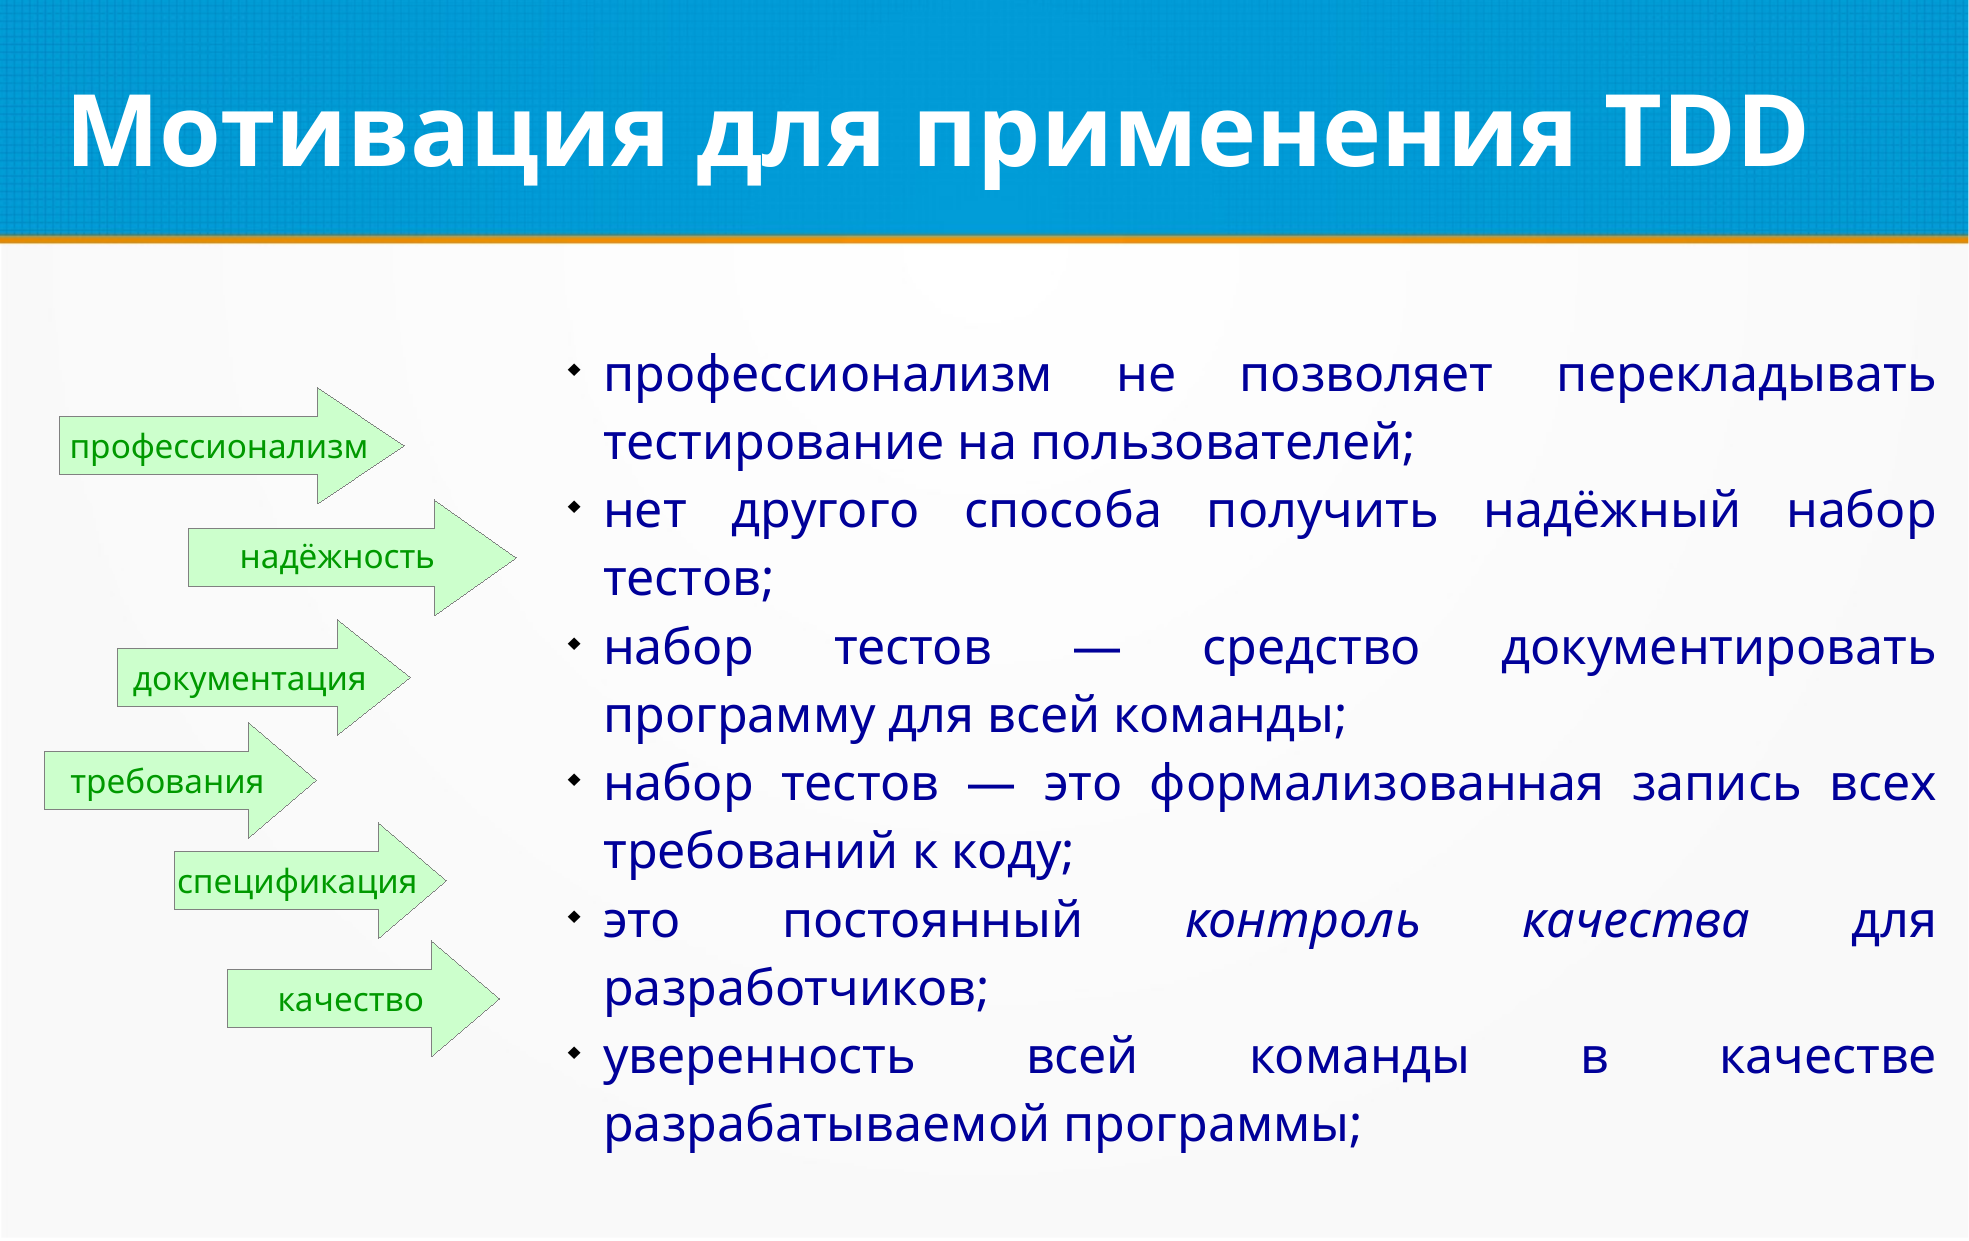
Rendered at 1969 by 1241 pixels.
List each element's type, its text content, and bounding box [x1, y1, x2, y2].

text_box документация [117, 619, 411, 736]
text_box Мотивация для применения TDD [59, 55, 1902, 200]
text_box спецификация [174, 822, 447, 939]
text_box надёжность [188, 499, 517, 616]
text_box профессионализм не позволяет перекладывать тестирование на пользователей; нет другого способа получить надёжный набор тестов; набор тестов — средство документировать программу для всей команды; набор тестов — это формализованная запись всех требований к коду; это постоянный контроль качества для разработчиков; уверенность всей команды в качестве разрабатываемой программы; [491, 244, 1944, 1182]
picture [0, 233, 1969, 1241]
text_box качество [227, 940, 500, 1057]
text_box профессионализм [59, 387, 405, 504]
text_box требования [44, 722, 317, 839]
